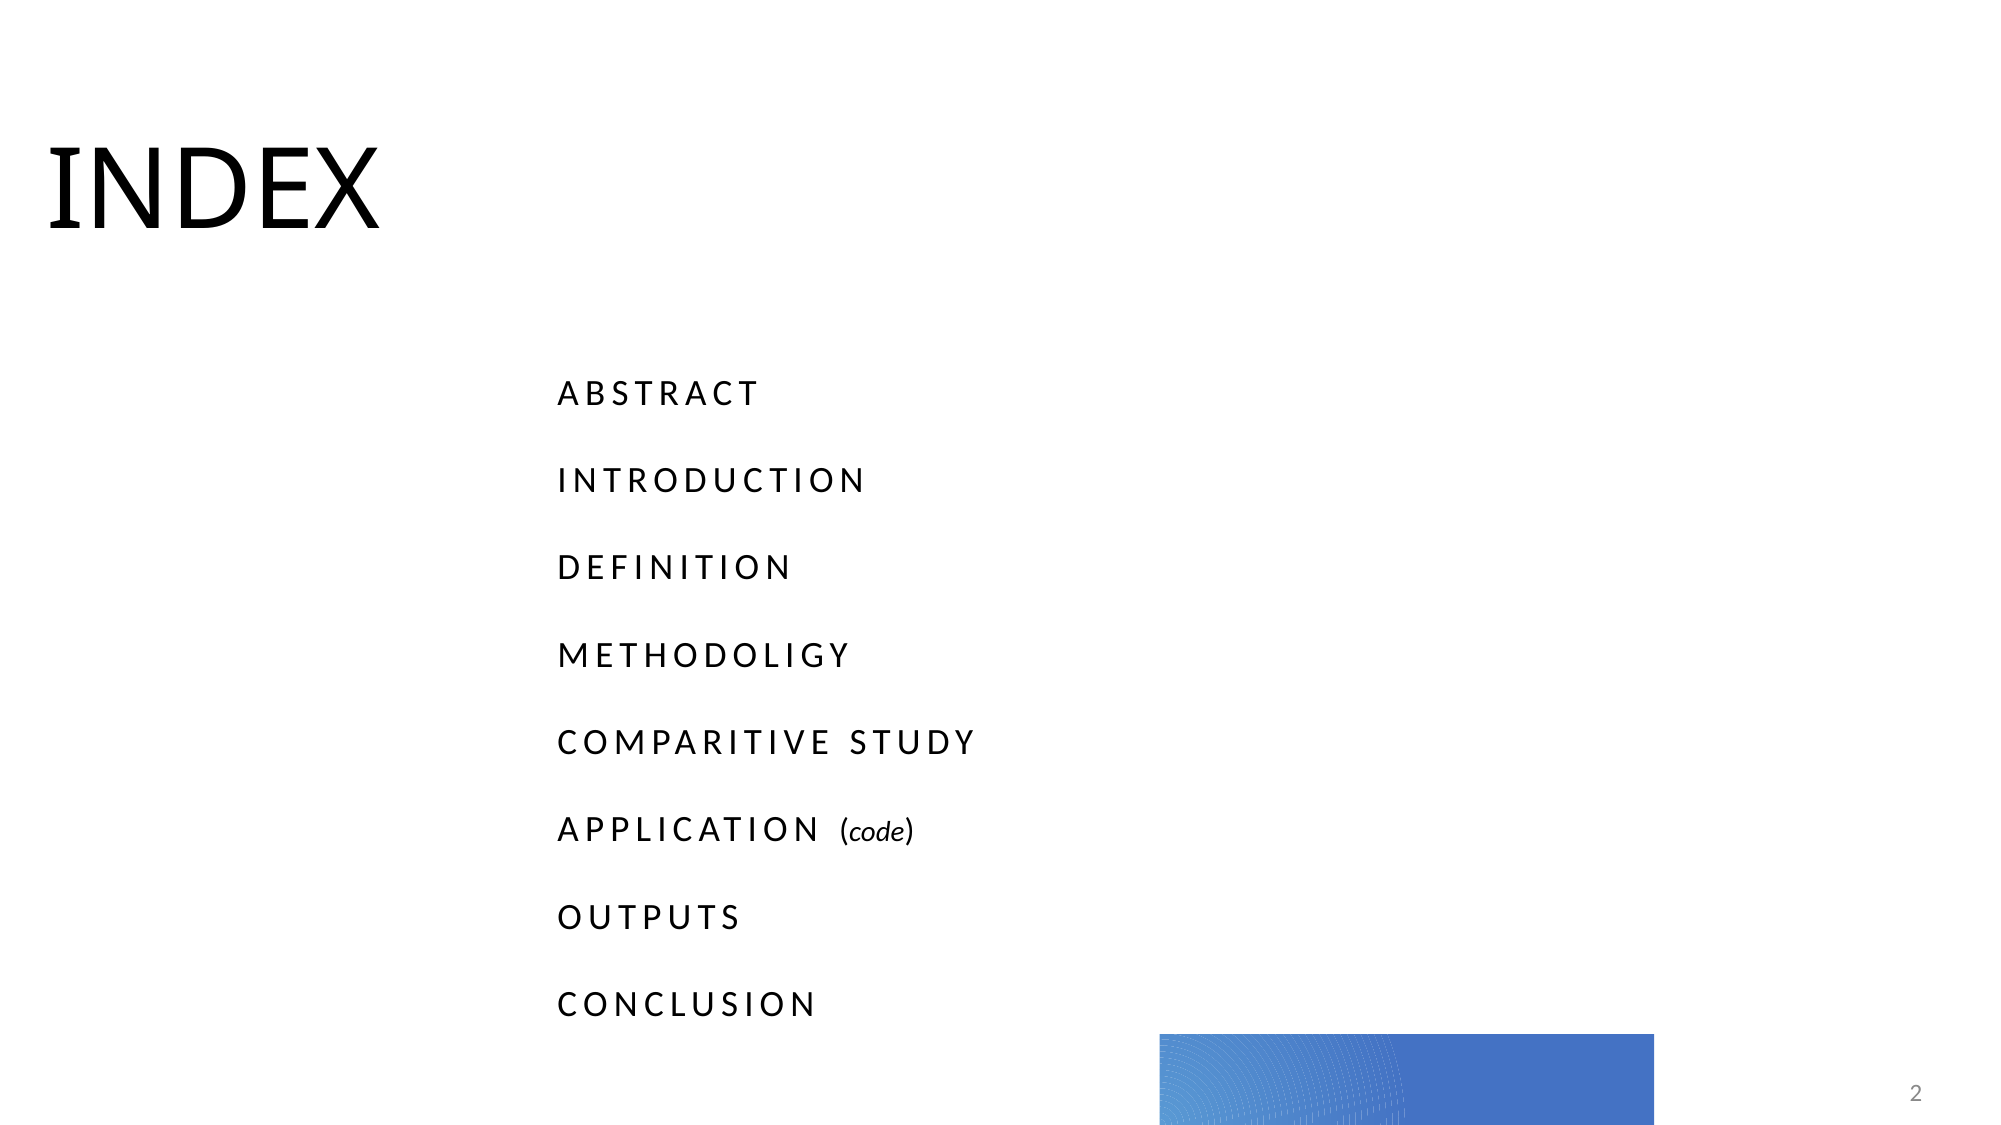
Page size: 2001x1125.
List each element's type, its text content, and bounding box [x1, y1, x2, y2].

title Index [31, 40, 827, 277]
text_box 2 [1894, 1061, 1968, 1121]
list ABSTRACT INTRODUCTION DEFINITION METHODOLIGY COMPARITIVE STUDY APPLICATION (code) OUTPUTS CONCLUSION [556, 338, 2000, 1035]
